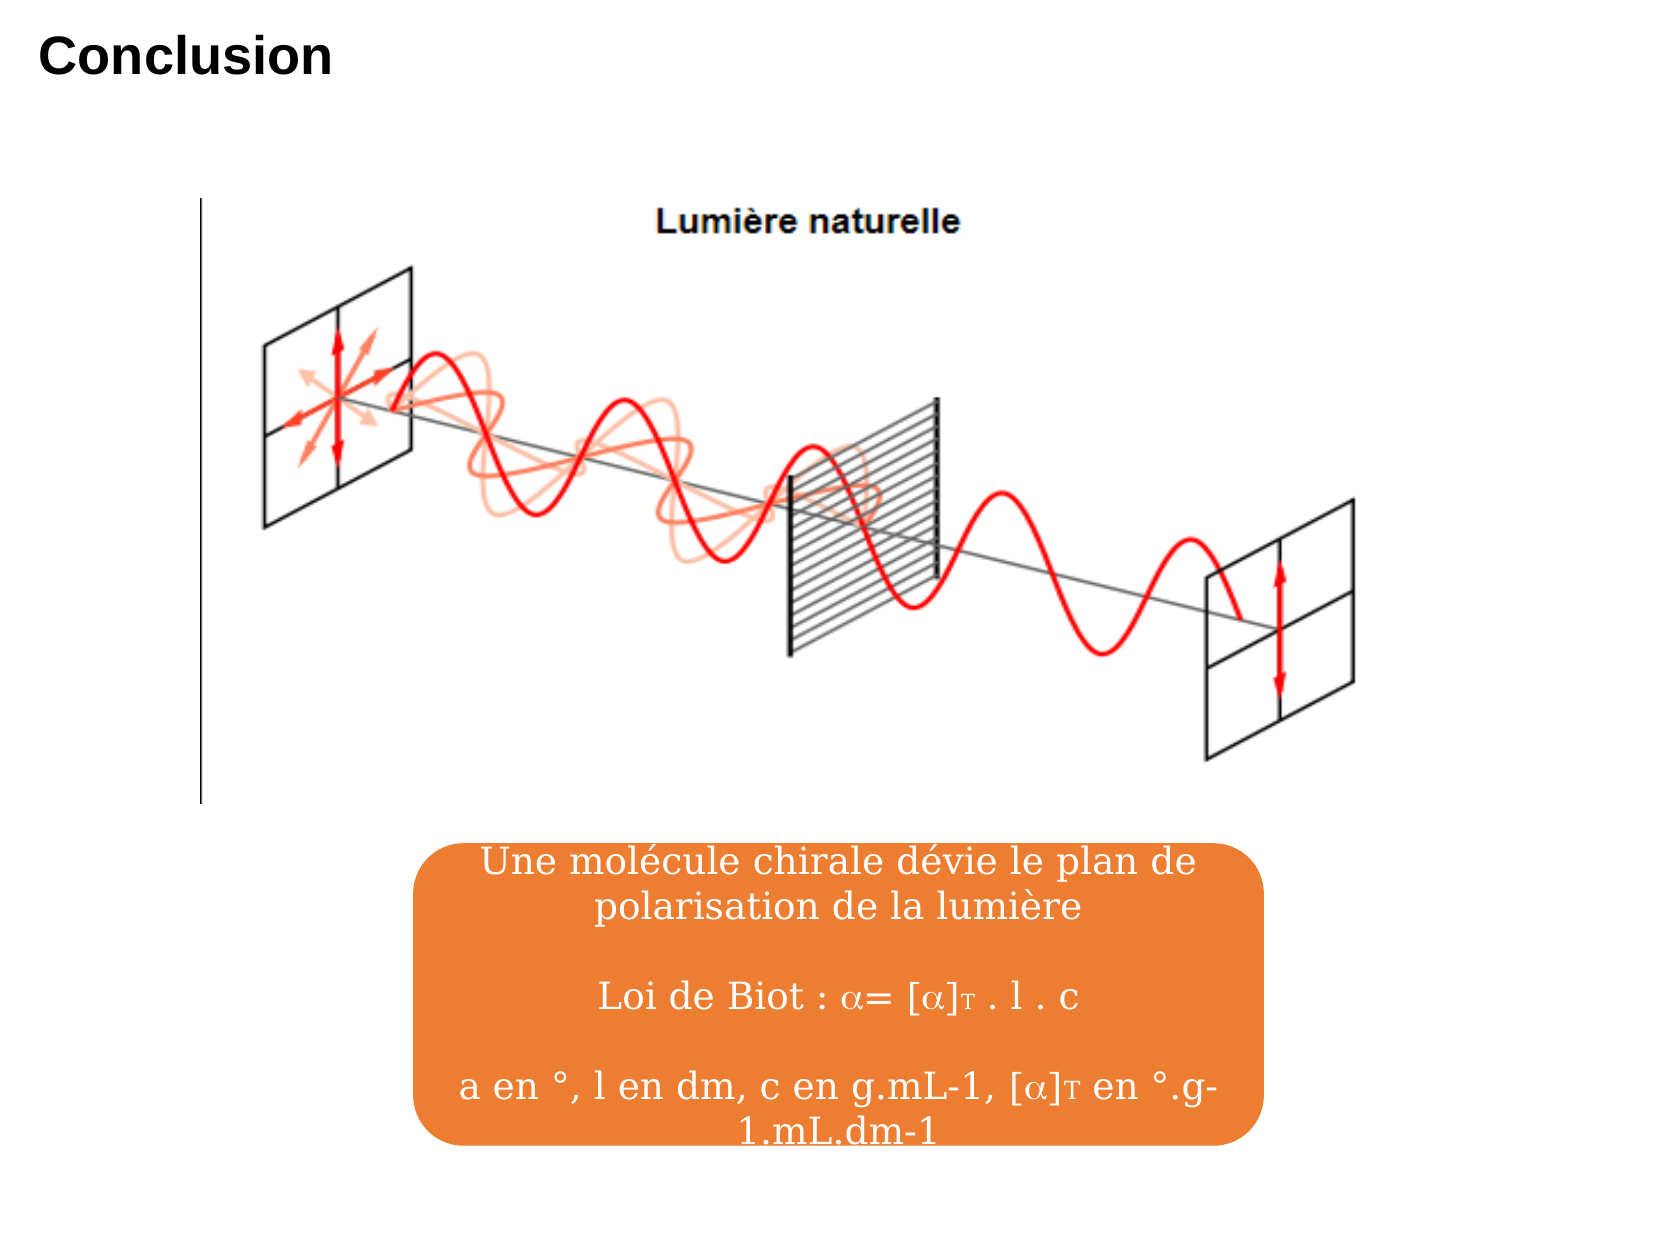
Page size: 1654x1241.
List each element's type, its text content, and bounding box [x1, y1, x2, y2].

picture [200, 198, 1406, 804]
text_box Conclusion [23, 18, 631, 95]
text_box Une molécule chirale dévie le plan de polarisation de la lumière Loi de Biot : a= [a]T . l . c a en °, l en dm, c en g.mL-1, [a]T en °.g-1.mL.dm-1 [413, 843, 1264, 1146]
